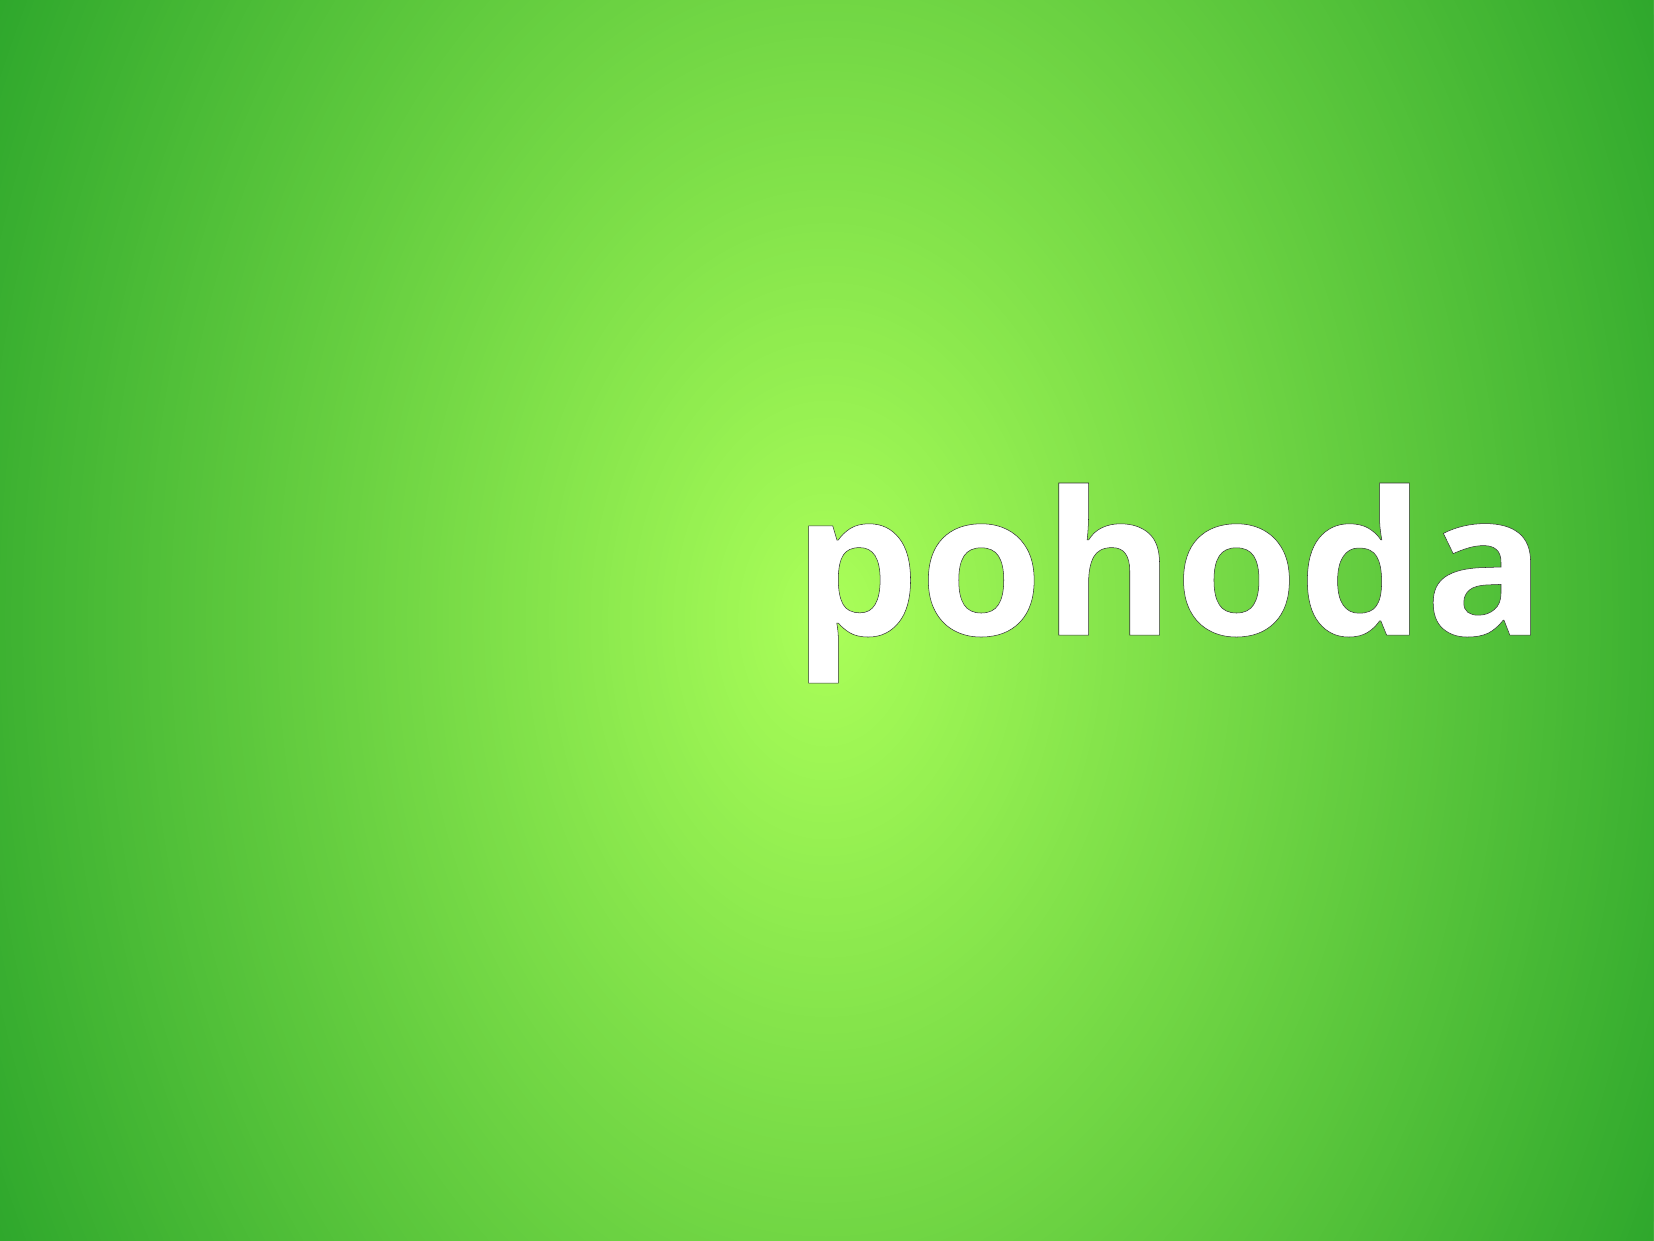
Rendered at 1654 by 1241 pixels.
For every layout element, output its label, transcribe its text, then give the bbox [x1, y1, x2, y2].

subtitle pohoda [465, 218, 1654, 897]
